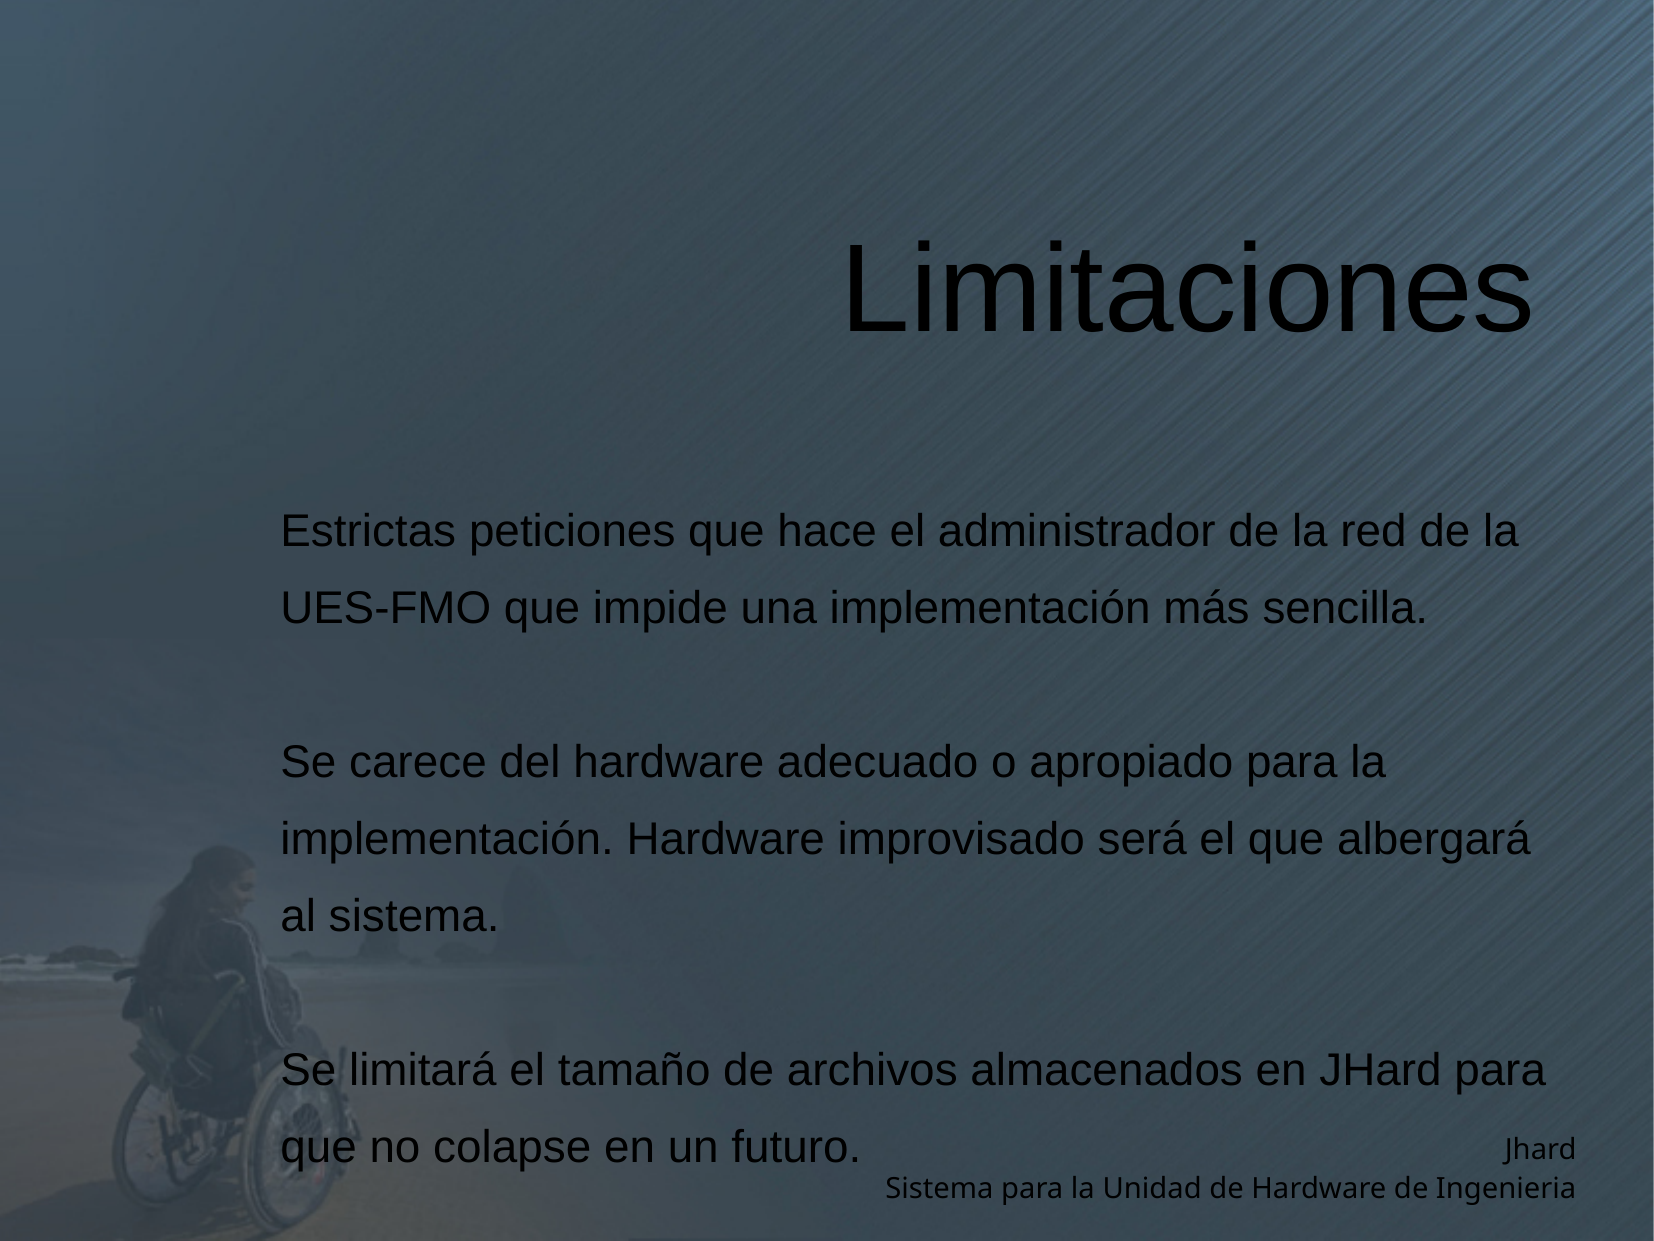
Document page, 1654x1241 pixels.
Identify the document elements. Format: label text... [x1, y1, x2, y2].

picture [1565, 1145, 1571, 1157]
picture [0, 0, 1654, 1241]
text_box Estrictas peticiones que hace el administrador de la red de la UES-FMO que impide una implementación más sencilla. Se carece del hardware adecuado o apropiado para la implementación. Hardware improvisado será el que albergará al sistema. Se limitará el tamaño de archivos almacenados en JHard para que no colapse en un futuro. [265, 472, 1565, 1241]
title Limitaciones [584, 191, 1536, 384]
